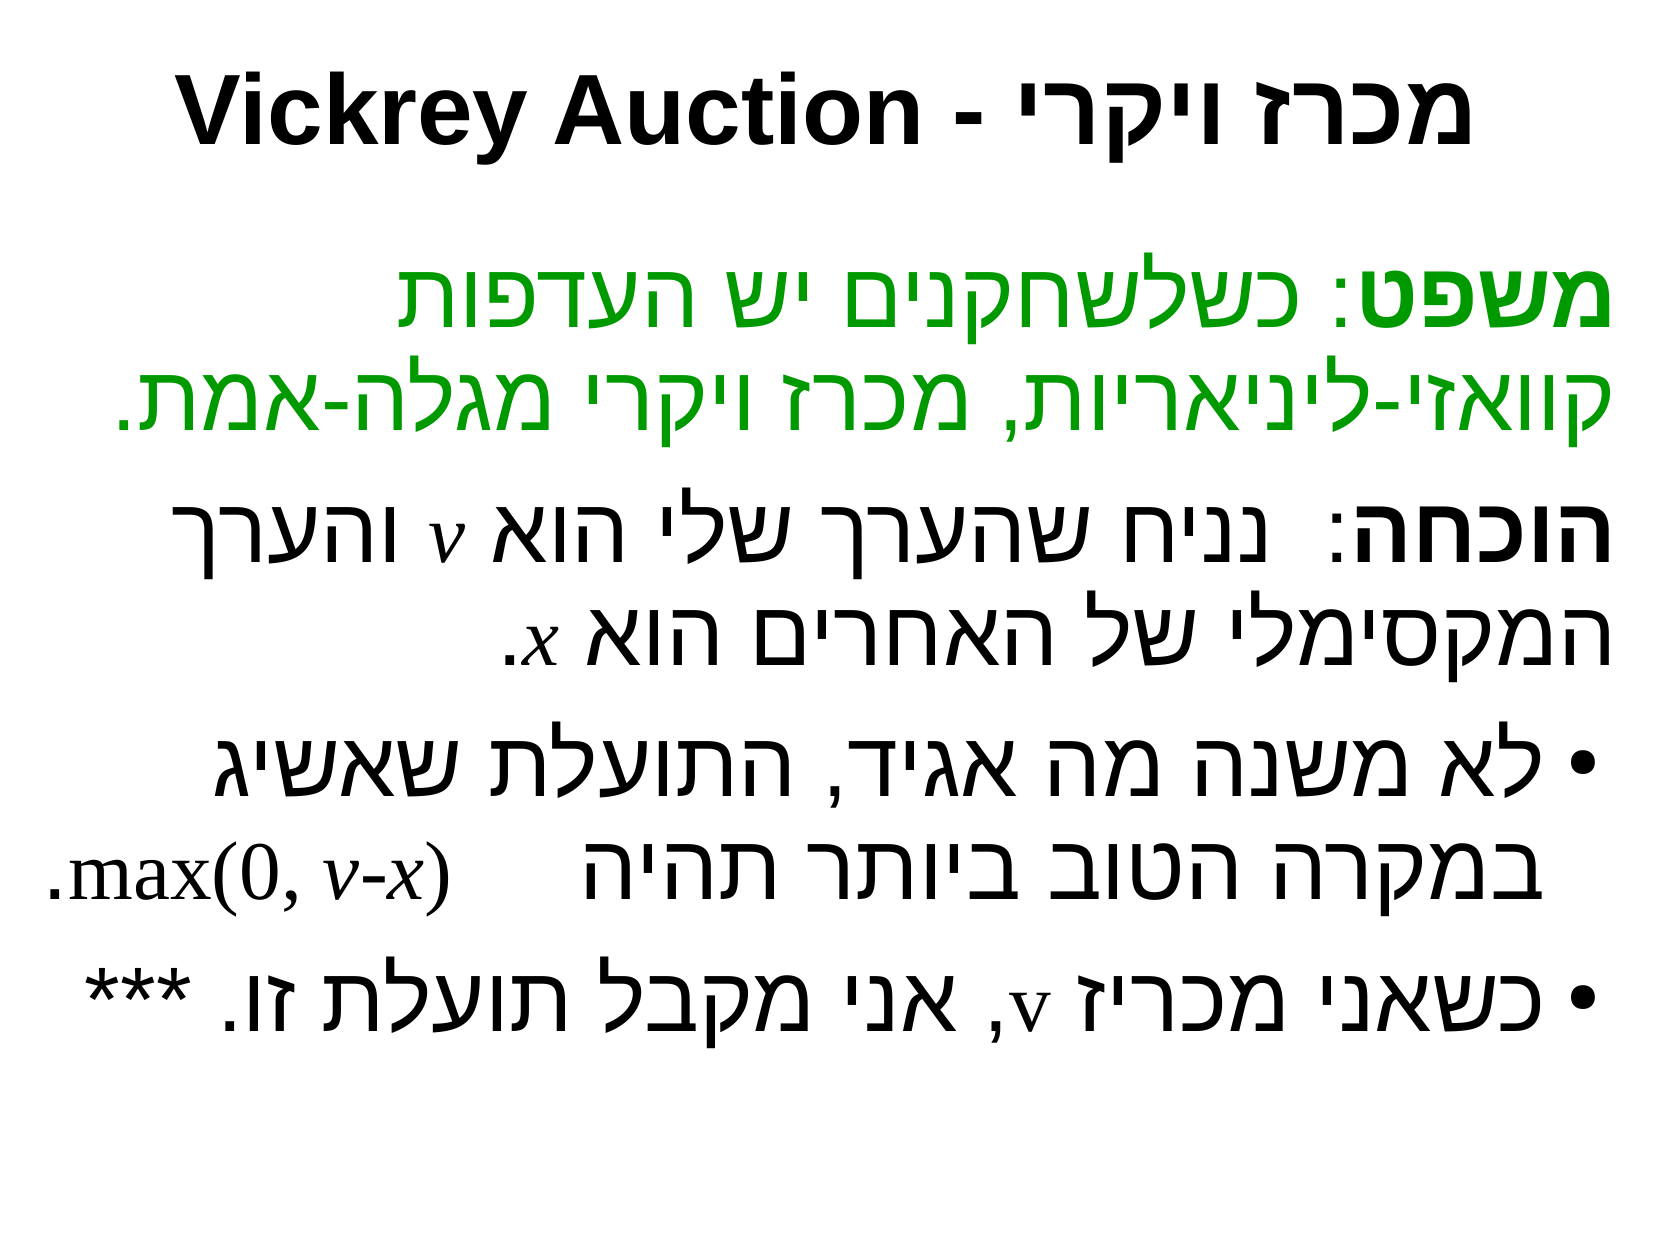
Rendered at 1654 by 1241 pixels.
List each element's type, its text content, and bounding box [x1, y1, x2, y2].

chart [693, 627, 812, 687]
list משפט: כשלשחקנים יש העדפות קוואזי-ליניאריות, מכרז ויקרי מגלה-אמת. הוכחה: נניח שהערך שלי הוא v והערך המקסימלי של האחרים הוא x. לא משנה מה אגיד, התועלת שאשיג במקרה הטוב ביותר תהיה max(0, v-x). כשאני מכריז v, אני מקבל תועלת זו. *** [27, 244, 1618, 1216]
title מכרז ויקרי - Vickrey Auction [0, 0, 1654, 229]
